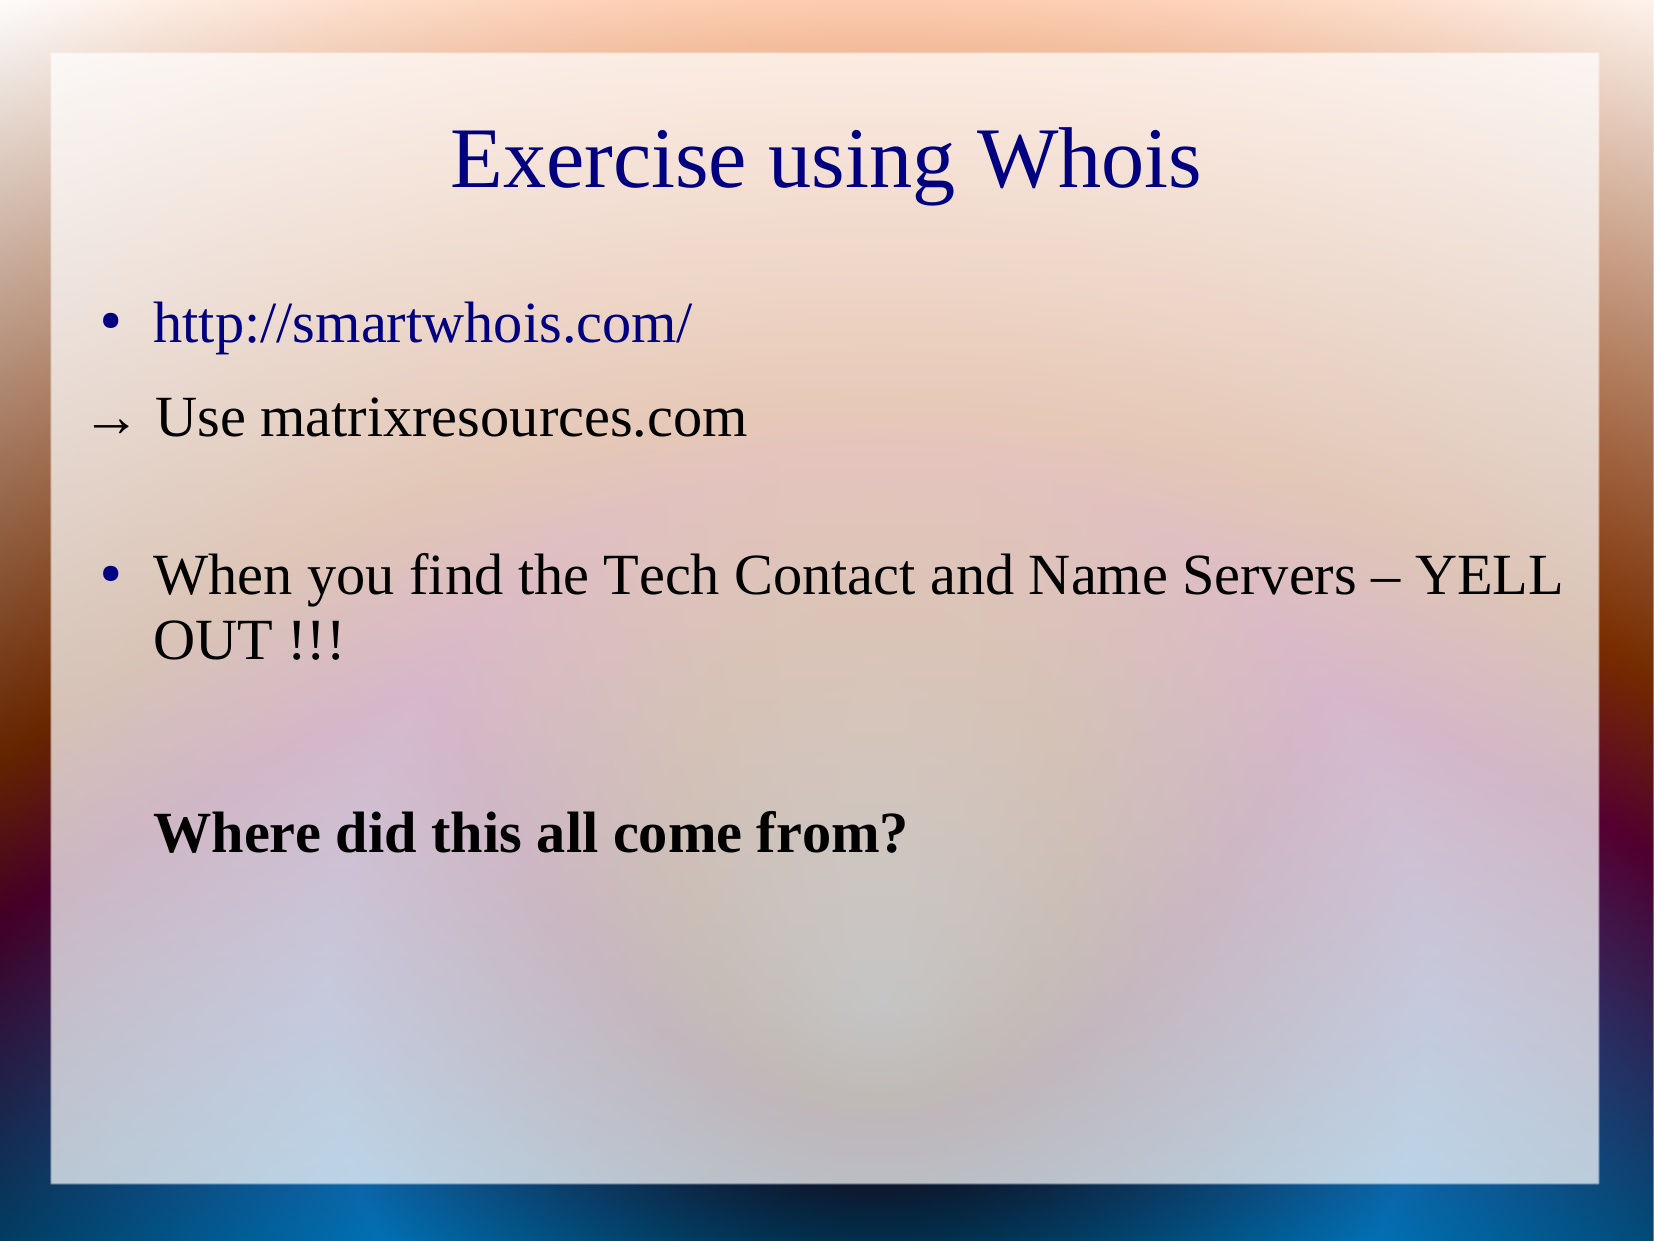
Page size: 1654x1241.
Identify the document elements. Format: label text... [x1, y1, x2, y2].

picture [0, 0, 1654, 1241]
list http://smartwhois.com/ → Use matrixresources.com When you find the Tech Contact and Name Servers – YELL OUT !!! Where did this all come from? [82, 290, 1571, 1072]
title Exercise using Whois [82, 55, 1571, 263]
